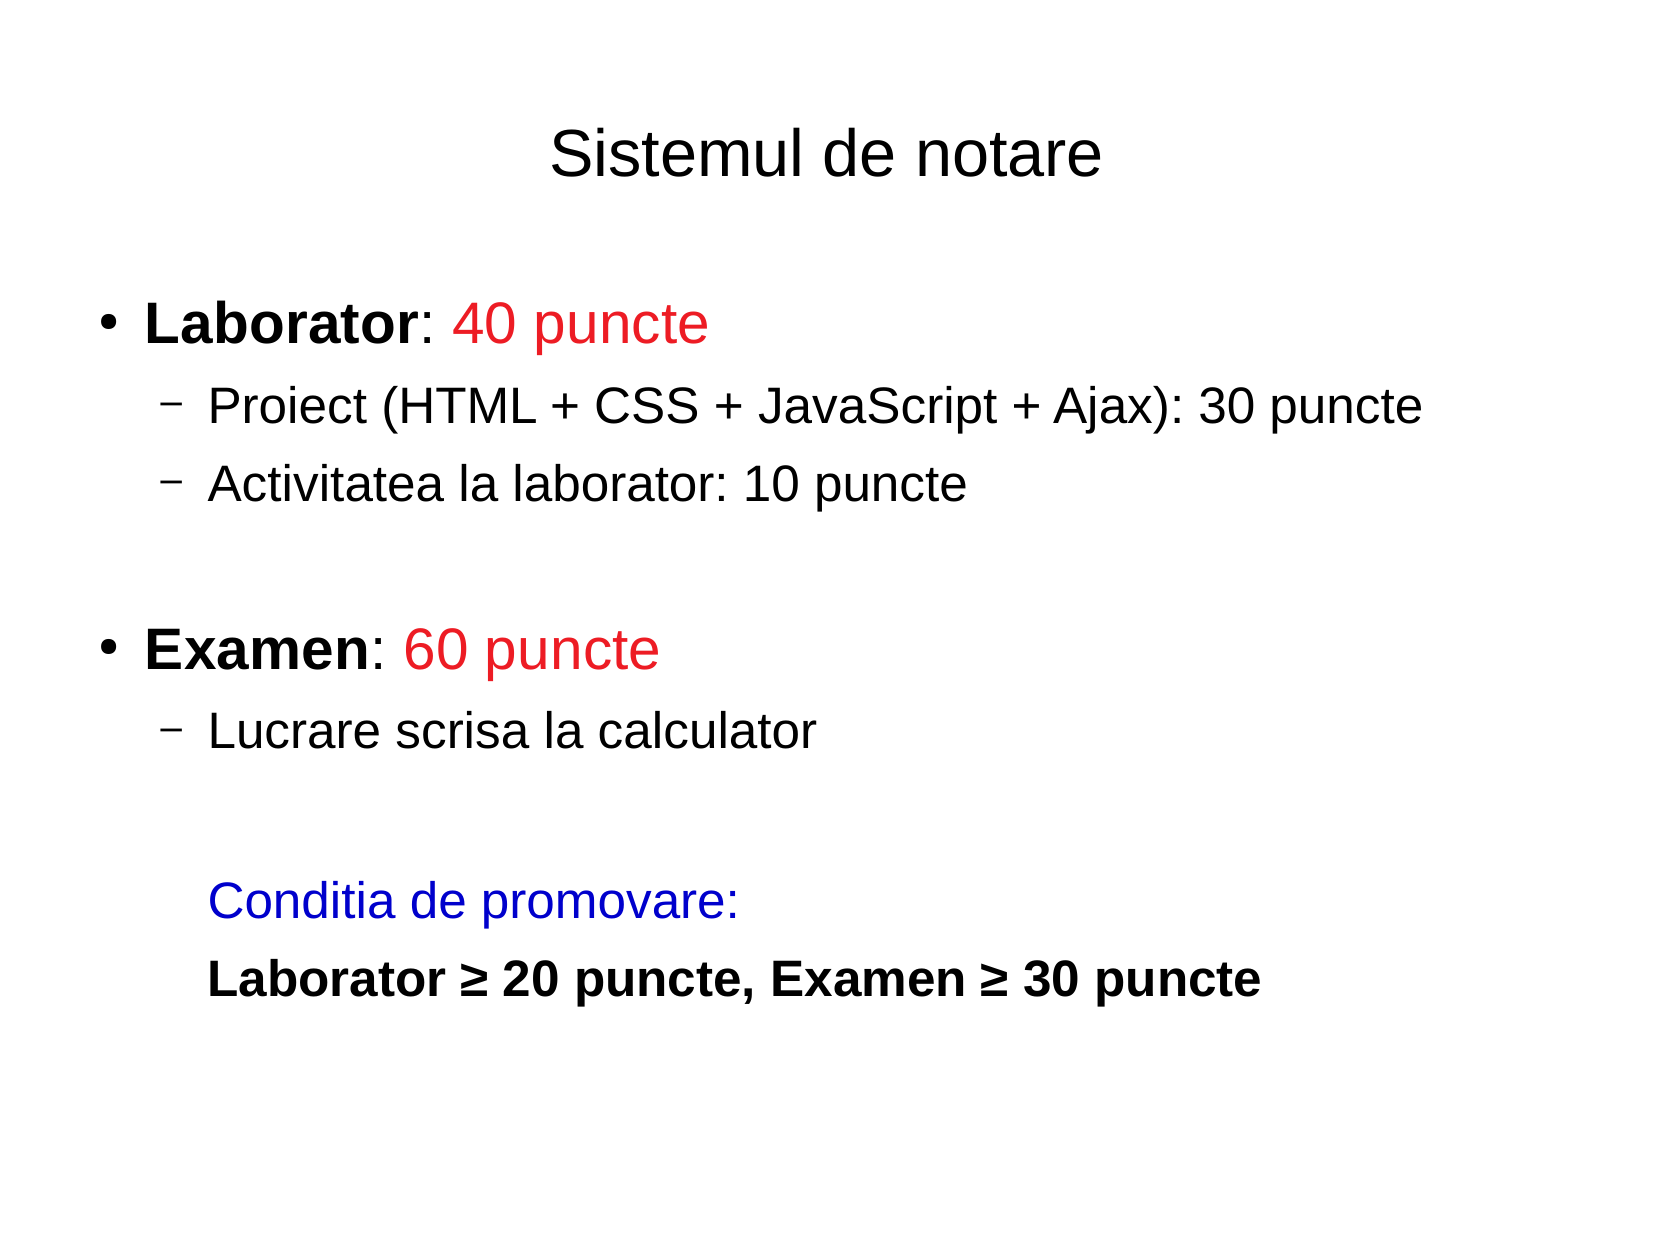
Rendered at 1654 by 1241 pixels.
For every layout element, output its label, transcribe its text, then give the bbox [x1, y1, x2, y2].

list Laborator: 40 puncte Proiect (HTML + CSS + JavaScript + Ajax): 30 puncte Activitatea la laborator: 10 puncte Examen: 60 puncte Lucrare scrisa la calculator Conditia de promovare: Laborator ≥ 20 puncte, Examen ≥ 30 puncte [82, 290, 1571, 1010]
title Sistemul de notare [82, 49, 1571, 257]
